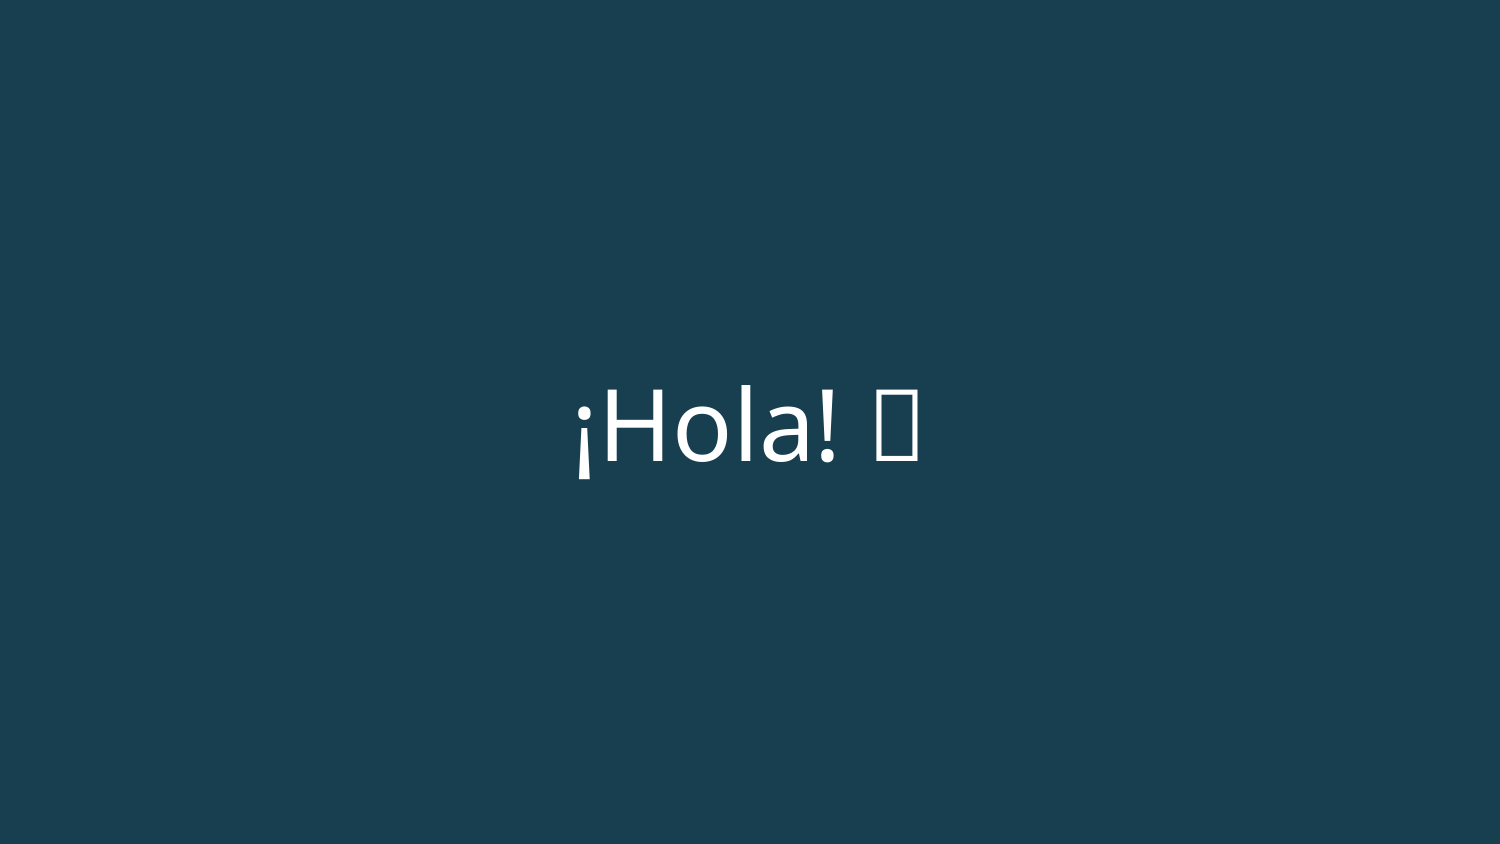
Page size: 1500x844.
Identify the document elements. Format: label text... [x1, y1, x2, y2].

text_box ¡Hola! 👋 [74, 351, 1425, 493]
